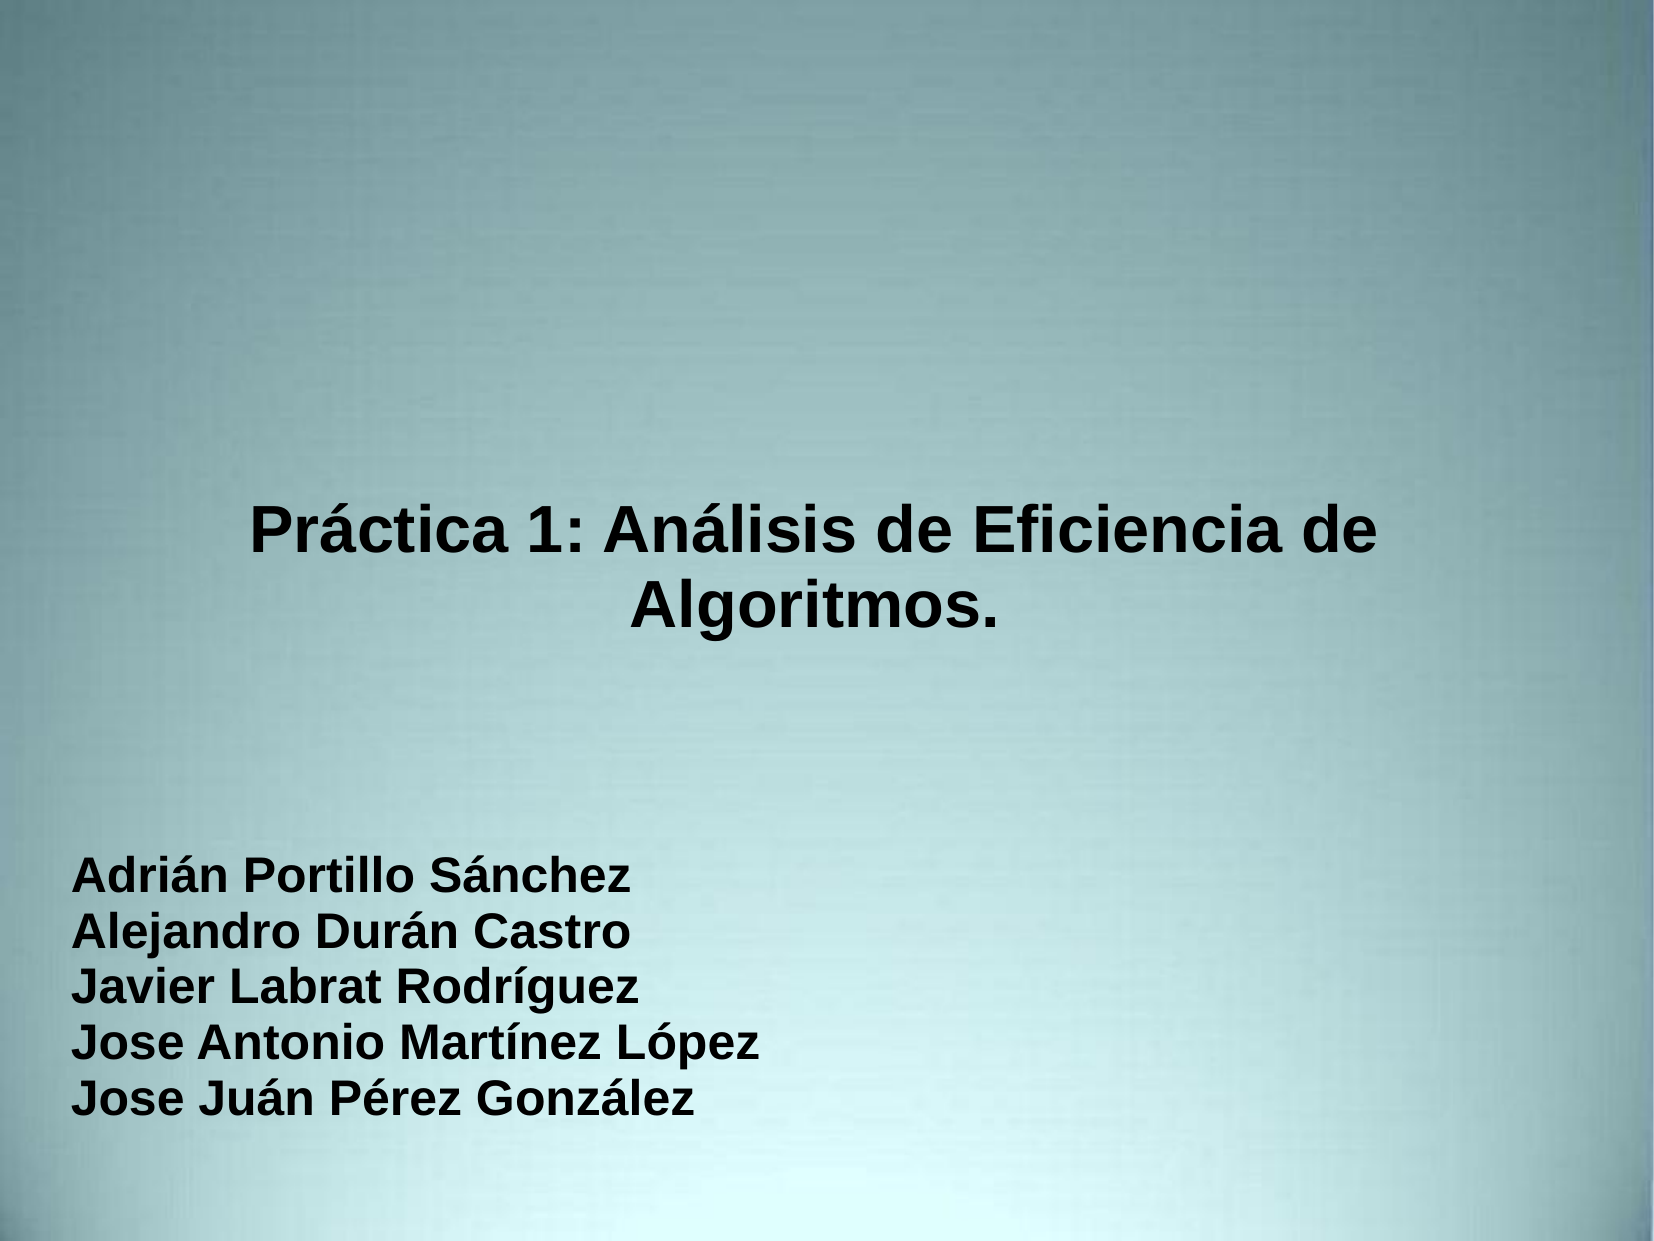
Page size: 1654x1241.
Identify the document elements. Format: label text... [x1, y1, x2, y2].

subtitle Práctica 1: Análisis de Eficiencia de Algoritmos. Adrián Portillo Sánchez Alejandro Durán Castro Javier Labrat Rodríguez Jose Antonio Martínez López Jose Juán Pérez González [70, 212, 1559, 1241]
picture [0, 0, 1654, 1241]
